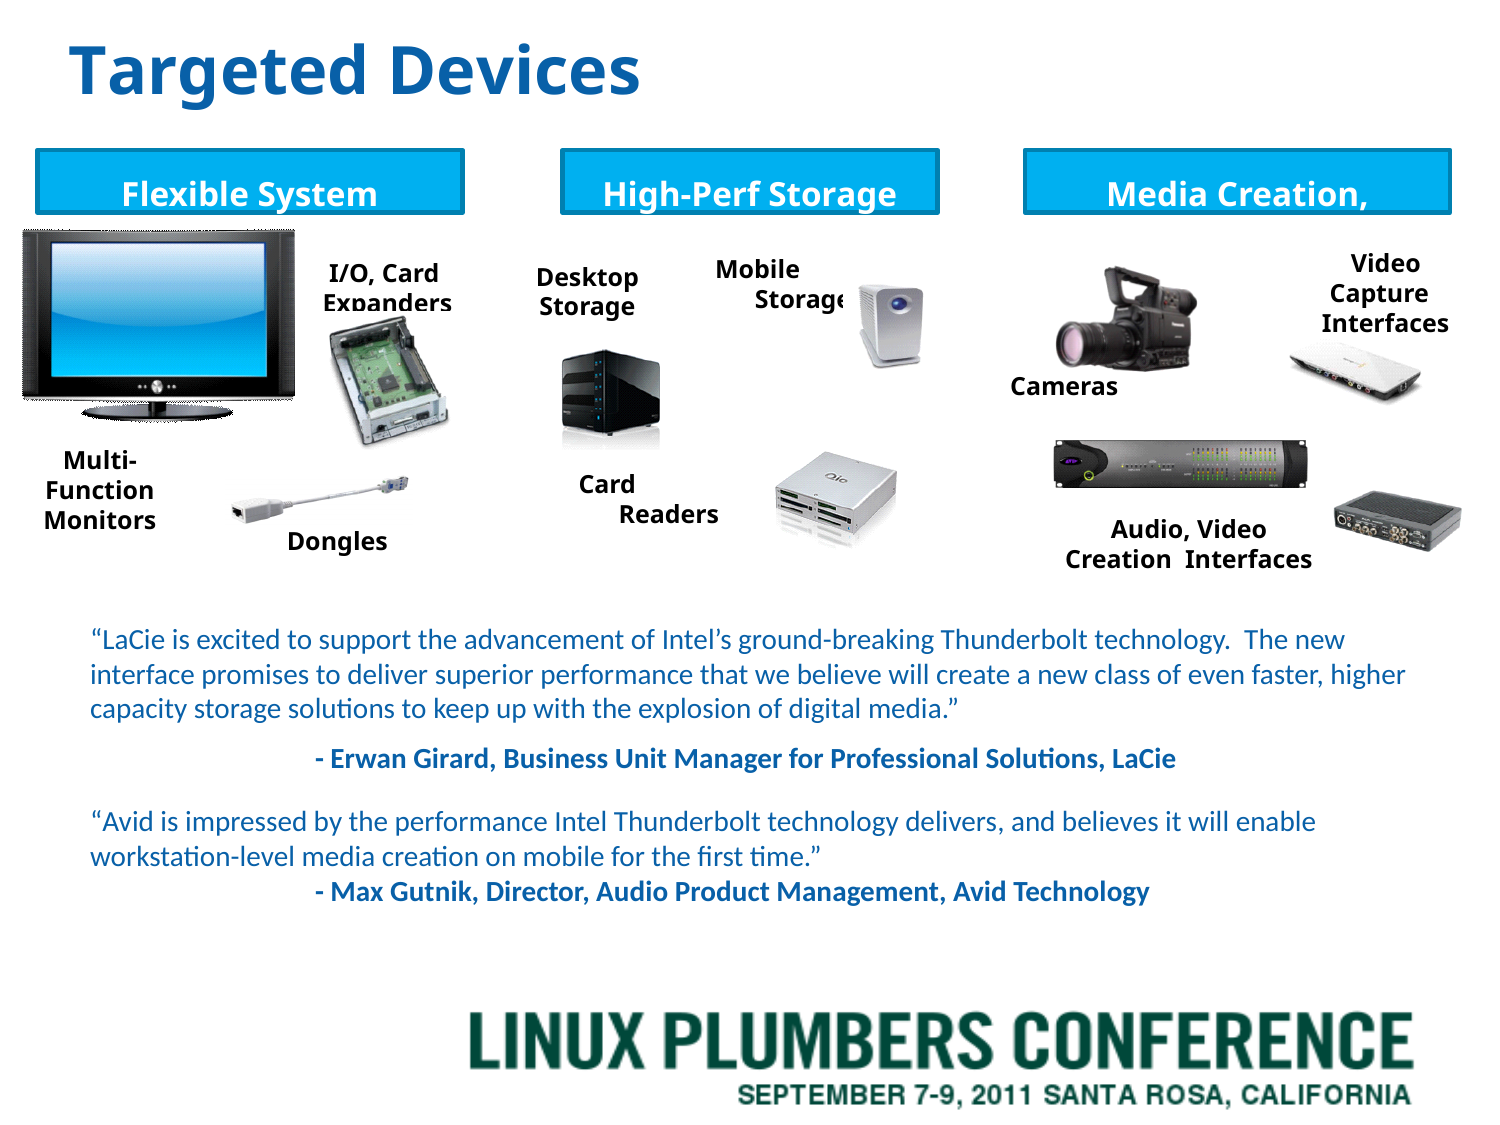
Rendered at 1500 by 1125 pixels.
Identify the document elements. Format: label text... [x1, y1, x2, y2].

picture [225, 474, 413, 526]
picture [453, 975, 1426, 1125]
text_box Multi-Function Monitors [0, 436, 201, 512]
picture [1285, 333, 1426, 413]
picture [1052, 262, 1201, 375]
picture [14, 224, 301, 425]
text_box “Avid is impressed by the performance Intel Thunderbolt technology delivers, and believes it will enable workstation-level media creation on mobile for the first time.” - Max Gutnik, Director, Audio Product Management, Avid Technology [75, 795, 1438, 975]
text_box Dongles [225, 517, 451, 563]
picture [324, 311, 451, 451]
picture [1329, 487, 1463, 554]
text_box Cameras [964, 362, 1165, 408]
text_box High-Perf Storage [563, 150, 938, 213]
text_box I/O, Card Expanders [301, 249, 488, 325]
text_box Card Readers [562, 461, 763, 537]
picture [765, 433, 901, 563]
text_box Audio, Video Creation Interfaces [1050, 506, 1329, 582]
text_box Desktop Storage [487, 253, 688, 329]
text_box Targeted Devices [68, 42, 1500, 149]
text_box Media Creation, Transfer [1025, 150, 1450, 213]
text_box Flexible System Designs [37, 150, 463, 213]
picture [546, 337, 676, 451]
text_box “LaCie is excited to support the advancement of Intel’s ground-breaking Thunderbolt technology. The new interface promises to deliver superior performance that we believe will create a new class of even faster, higher capacity storage solutions to keep up with the explosion of digital media.” - Erwan Girard, Business Unit Manager for Professional Solutions, LaCie [75, 612, 1438, 782]
picture [1050, 437, 1309, 488]
text_box Video Capture Interfaces [1285, 240, 1486, 316]
picture [843, 276, 938, 376]
text_box Mobile Storage [699, 245, 901, 321]
